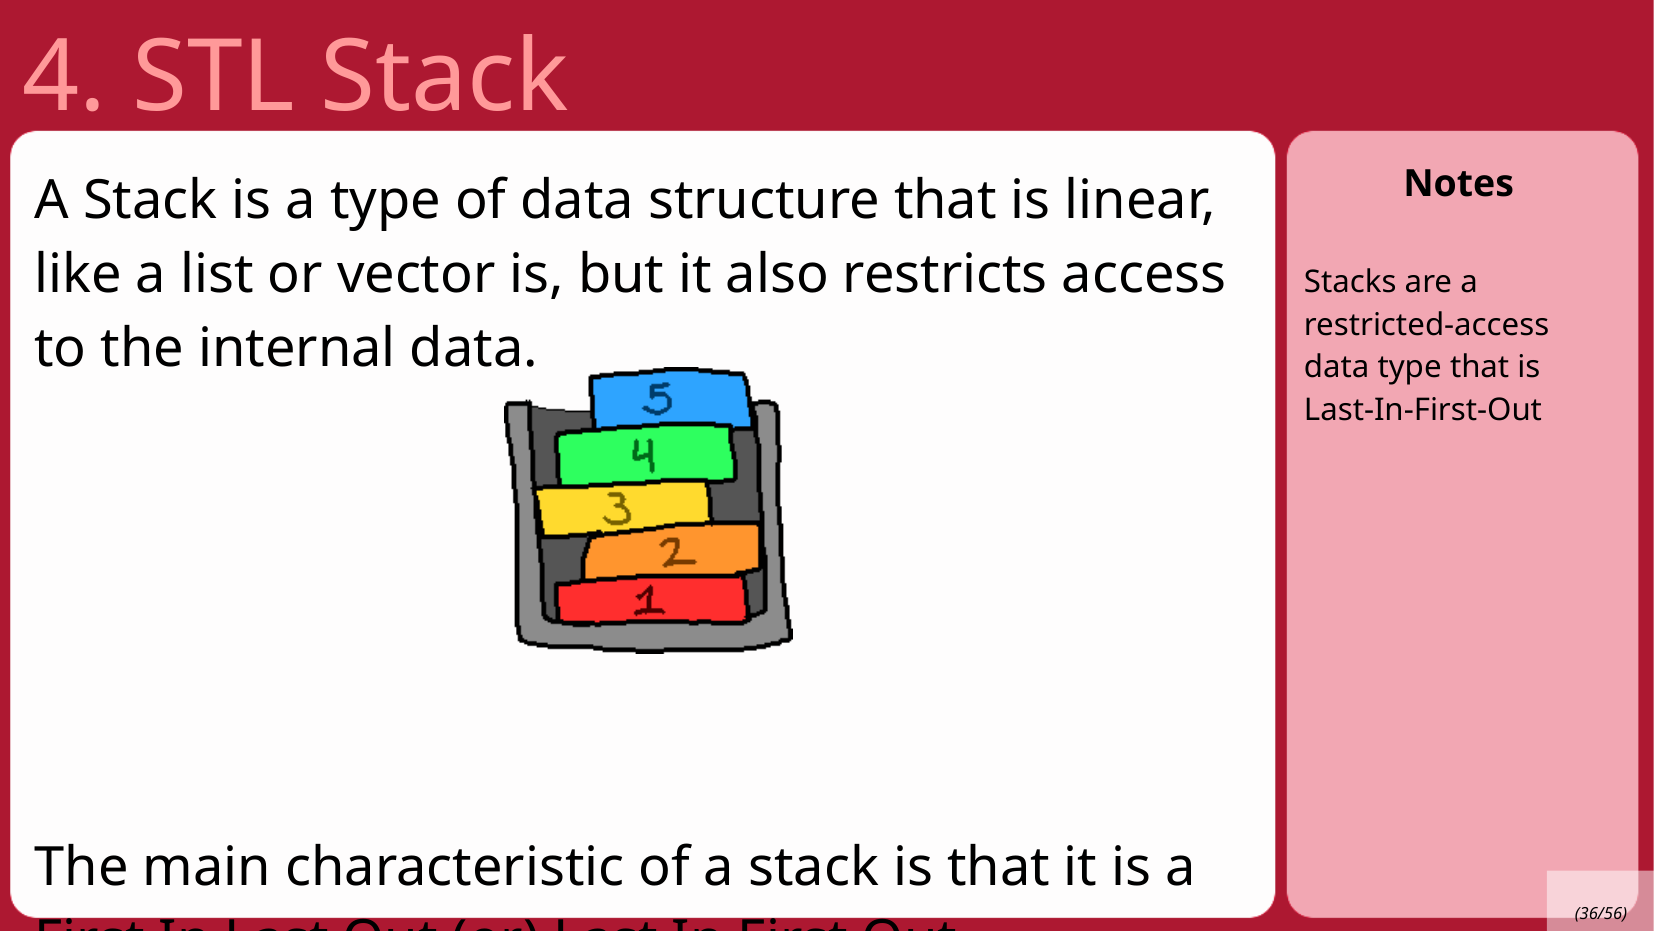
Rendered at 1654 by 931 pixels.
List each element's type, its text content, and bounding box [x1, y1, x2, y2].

text_box A Stack is a type of data structure that is linear, like a list or vector is, but it also restricts access to the internal data. The main characteristic of a stack is that it is a First In Last Out (or) Last In First Out structure. [34, 160, 1248, 891]
picture [871, 923, 894, 931]
title 4. STL Stack [22, 7, 1511, 136]
picture [0, 0, 1654, 931]
text_box (<number>/56) [1546, 877, 1654, 931]
picture [352, 923, 375, 931]
text_box Notes Stacks are a restricted-access data type that is Last-In-First-Out [1289, 149, 1629, 390]
